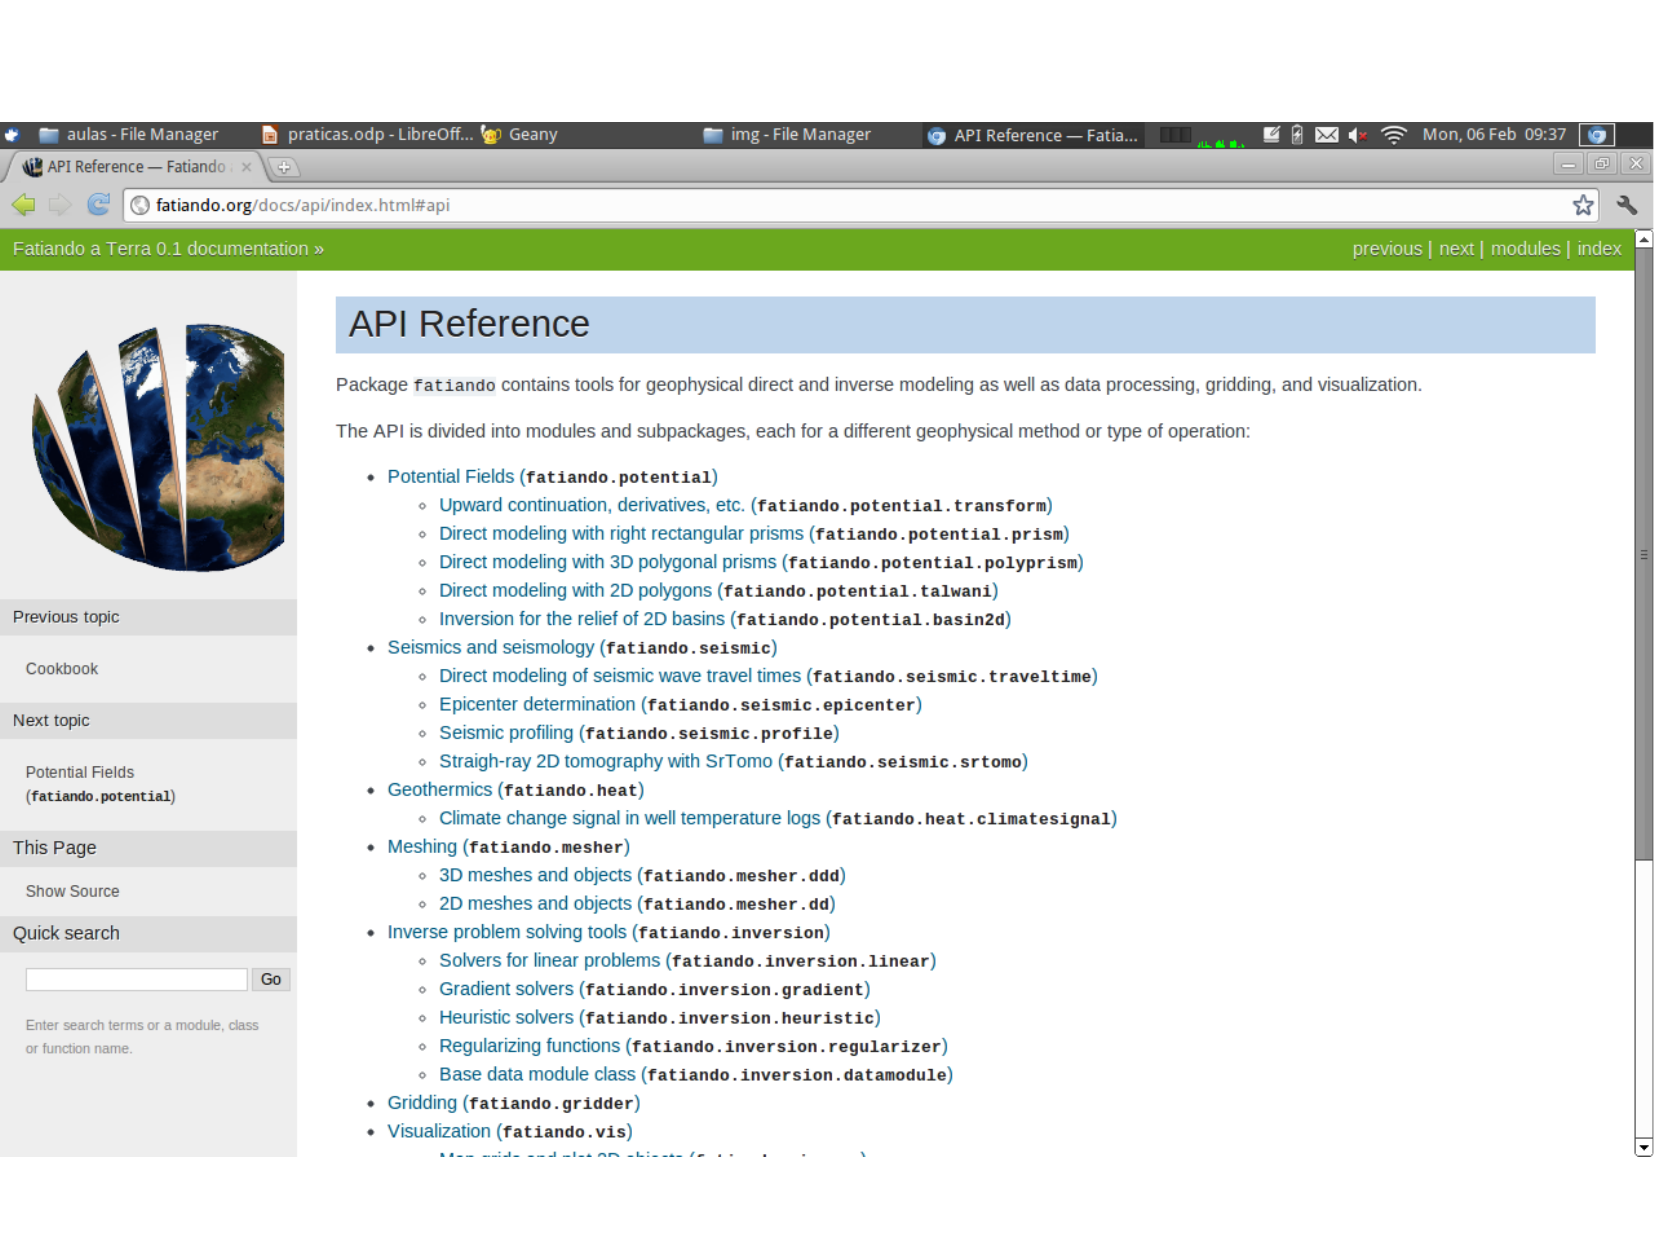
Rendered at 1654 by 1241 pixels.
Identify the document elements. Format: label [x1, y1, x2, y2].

picture [0, 122, 1654, 1157]
